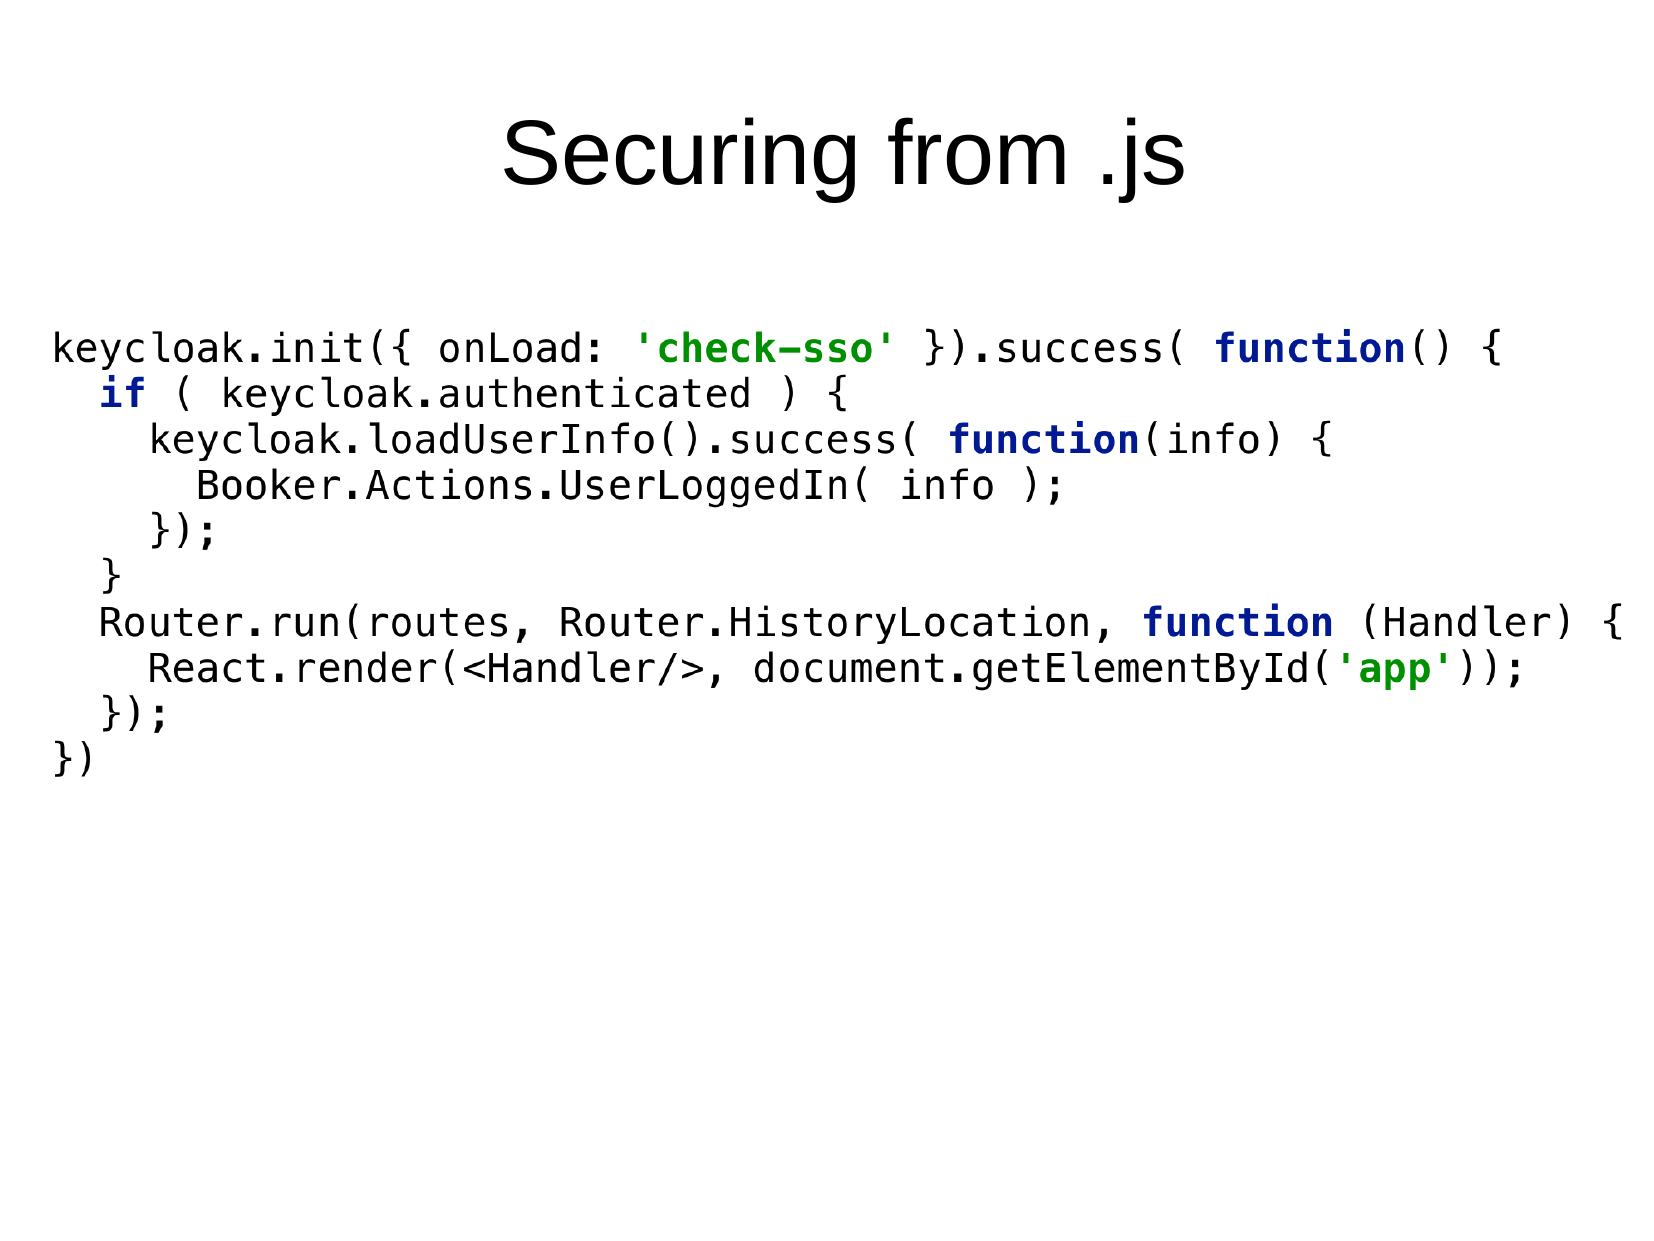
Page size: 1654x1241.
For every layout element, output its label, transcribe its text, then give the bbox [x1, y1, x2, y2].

picture [11, 293, 1654, 886]
title Securing from .js [82, 49, 1571, 257]
